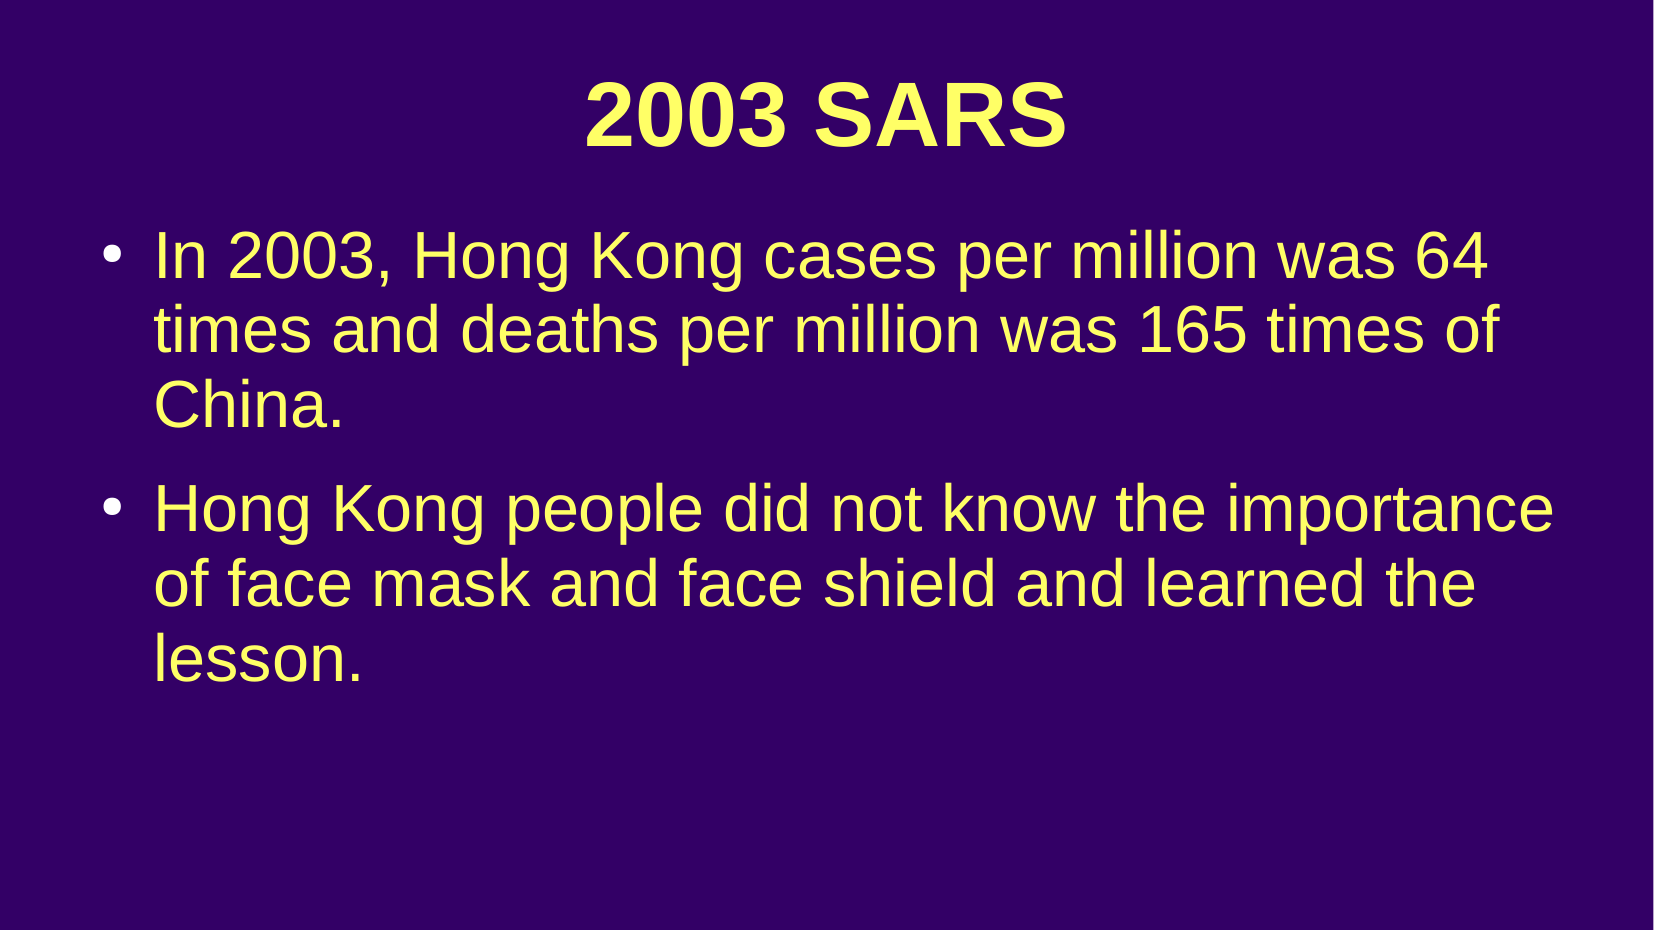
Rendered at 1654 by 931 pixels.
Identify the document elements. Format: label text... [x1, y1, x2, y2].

title 2003 SARS [82, 37, 1571, 193]
list In 2003, Hong Kong cases per million was 64 times and deaths per million was 165 times of China. Hong Kong people did not know the importance of face mask and face shield and learned the lesson. [82, 217, 1571, 758]
